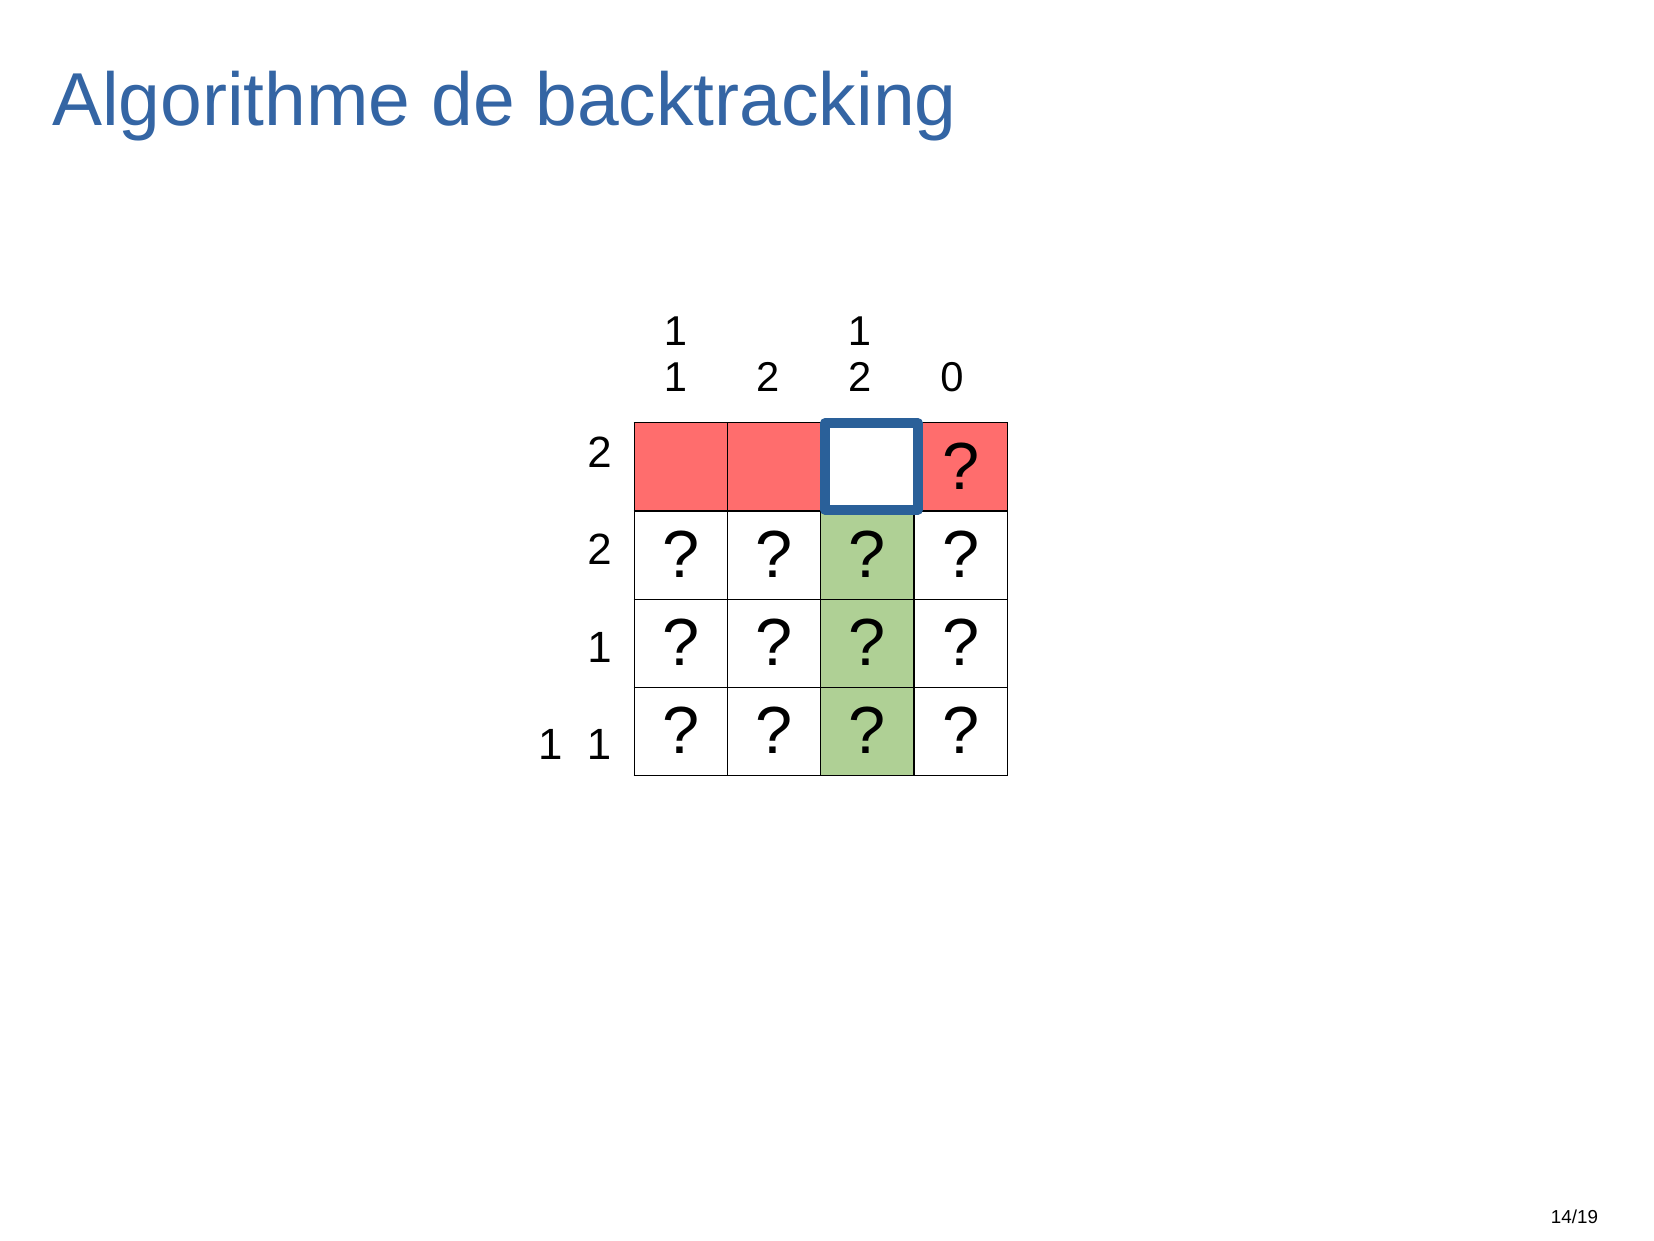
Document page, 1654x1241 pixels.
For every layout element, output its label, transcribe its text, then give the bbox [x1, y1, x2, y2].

table_cell ? [821, 600, 913, 687]
table_header [728, 423, 820, 510]
text_box 14/19 [1536, 1198, 1613, 1235]
table_cell ? [915, 512, 1007, 599]
table_header [635, 423, 727, 510]
table_cell ? [635, 512, 727, 599]
text_box 2 2 1 1 1 [523, 420, 633, 826]
table_cell ? [635, 688, 727, 775]
table_cell ? [915, 600, 1007, 687]
text_box Algorithme de backtracking [37, 50, 976, 151]
table_cell ? [915, 688, 1007, 775]
table_header ? [923, 423, 1007, 510]
table_cell ? [728, 688, 820, 775]
table_cell ? [821, 514, 913, 599]
table_cell ? [635, 600, 727, 687]
table_cell ? [821, 688, 913, 775]
table_cell ? [728, 512, 820, 599]
table_header [830, 428, 913, 505]
text_box 1 1 1 2 2 0 [637, 300, 992, 408]
table_cell ? [728, 600, 820, 687]
